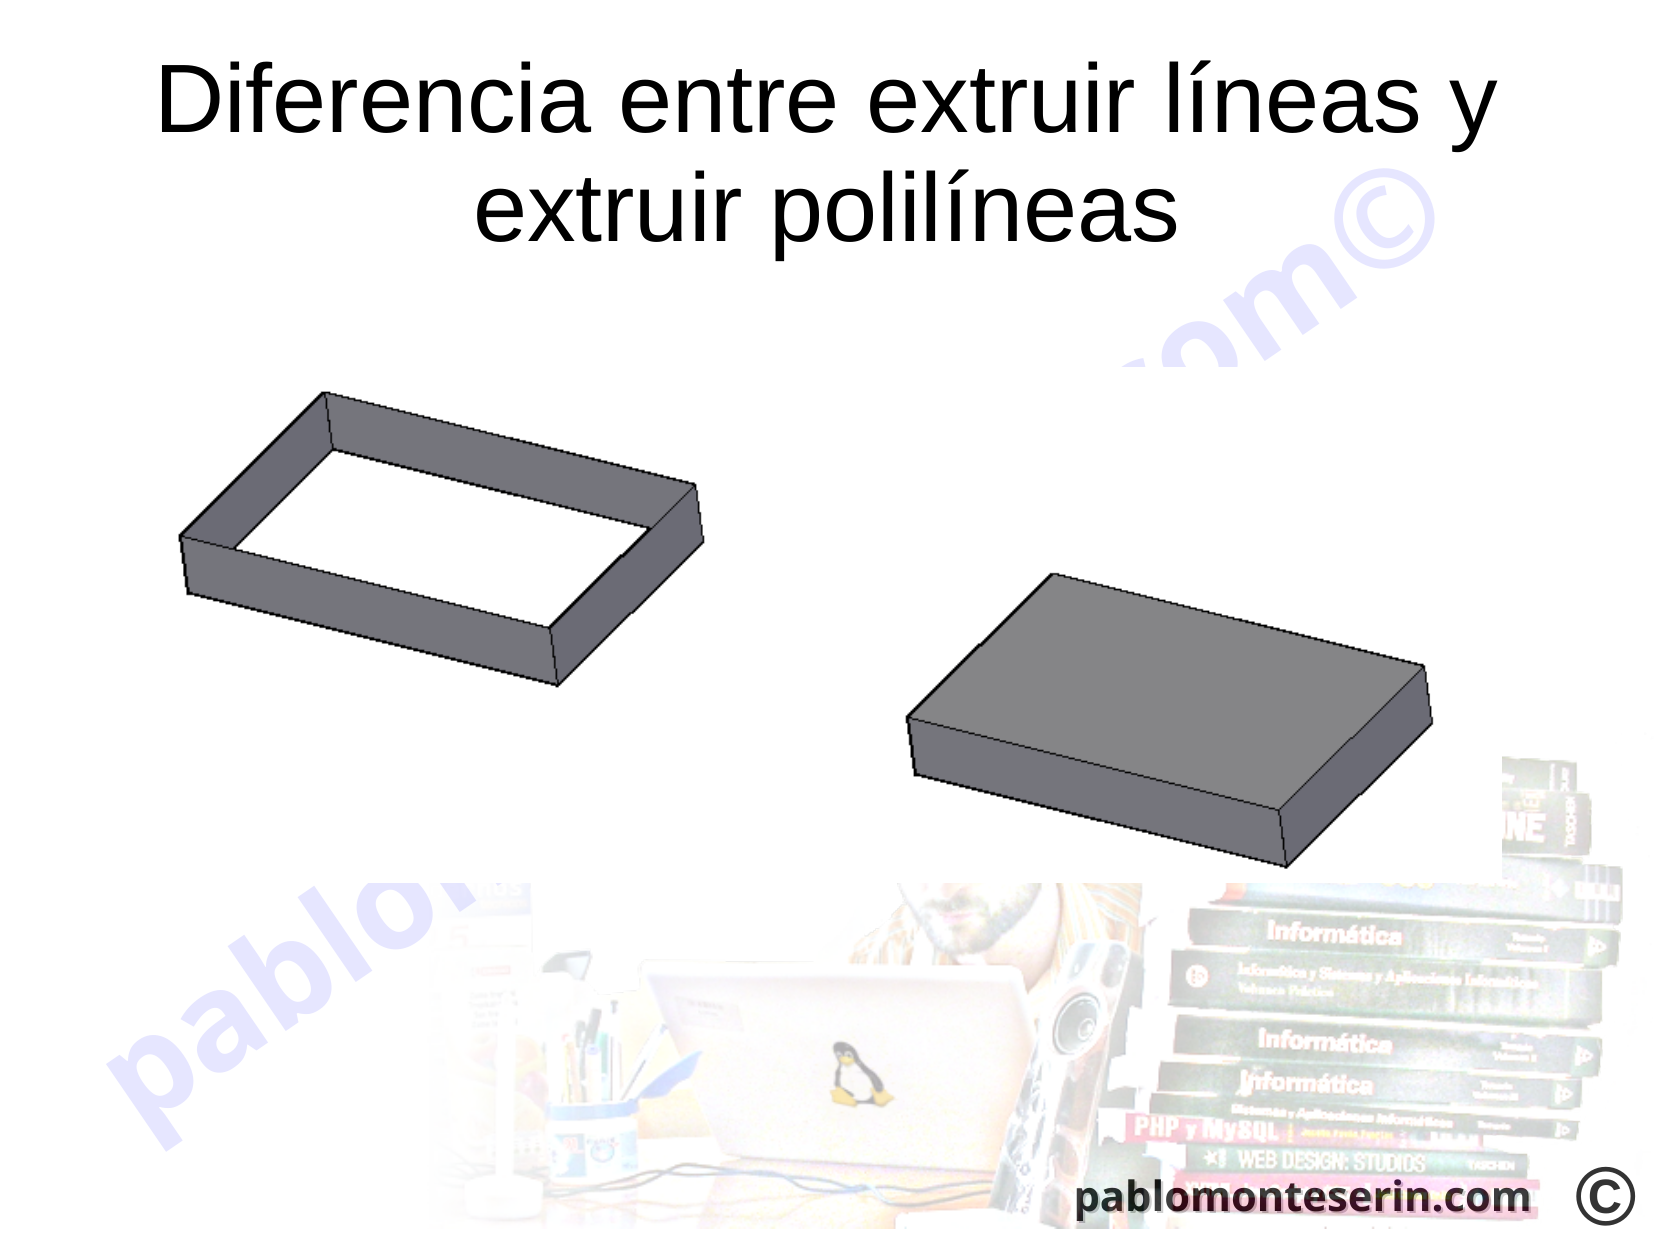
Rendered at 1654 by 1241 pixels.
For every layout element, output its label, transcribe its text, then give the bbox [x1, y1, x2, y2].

picture [168, 367, 1654, 1229]
title Diferencia entre extruir líneas y extruir polilíneas [82, 44, 1571, 262]
